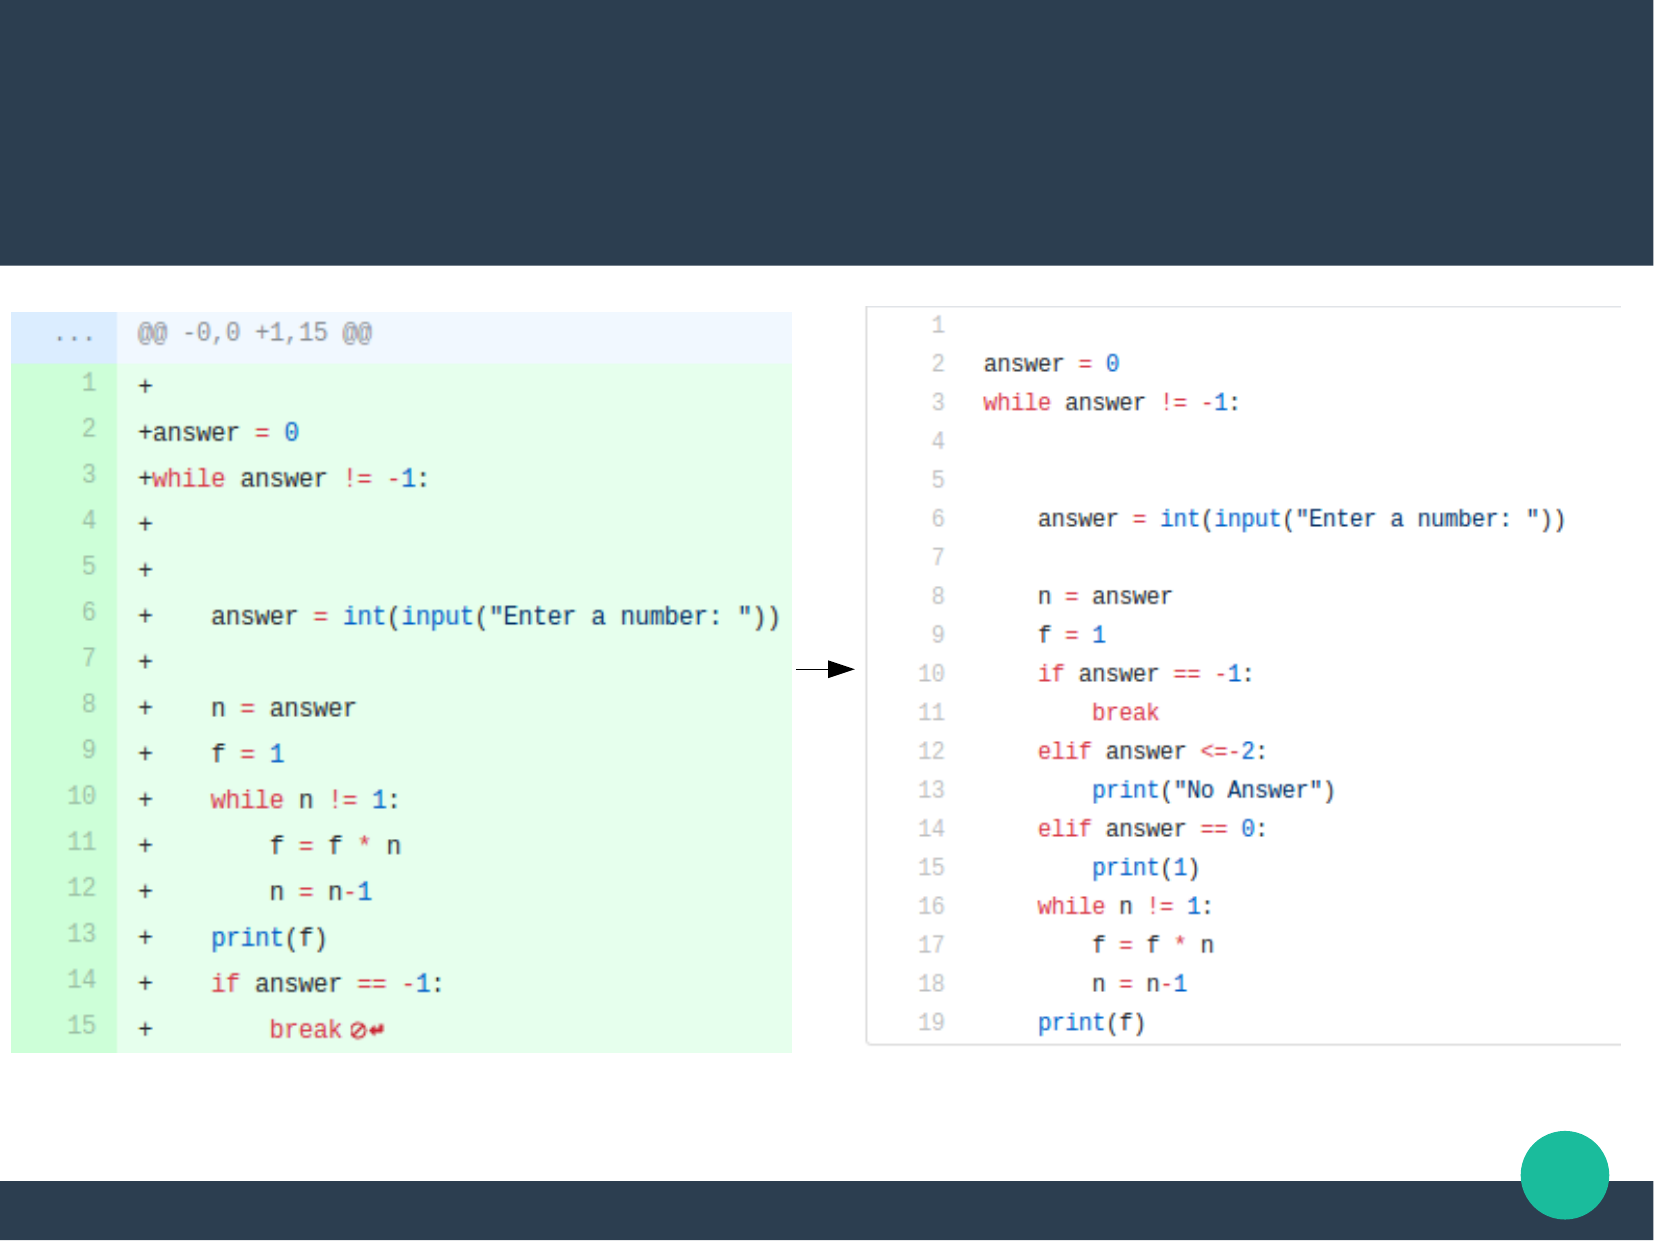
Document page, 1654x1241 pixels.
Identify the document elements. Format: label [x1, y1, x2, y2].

picture [11, 312, 792, 1053]
picture [862, 306, 1621, 1052]
